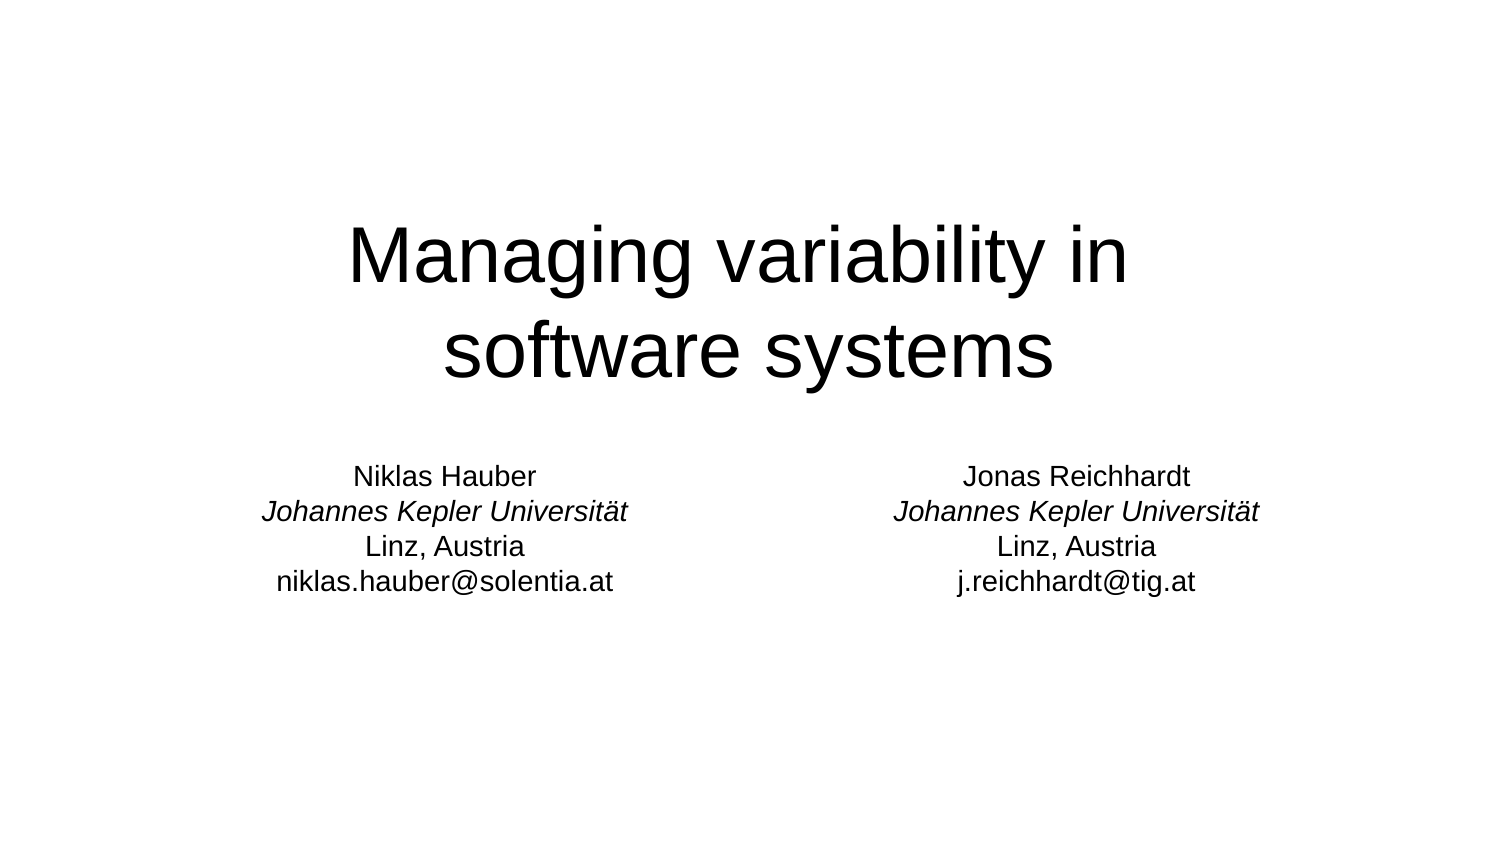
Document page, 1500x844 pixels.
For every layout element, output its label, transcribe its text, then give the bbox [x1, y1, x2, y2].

text_box Jonas Reichhardt Johannes Kepler Universität Linz, Austria j.reichhardt@tig.at [877, 442, 1276, 613]
text_box Niklas Hauber Johannes Kepler Universität Linz, Austria niklas.hauber@solentia.at [245, 442, 645, 613]
title Managing variability in software systems [51, 286, 1449, 409]
